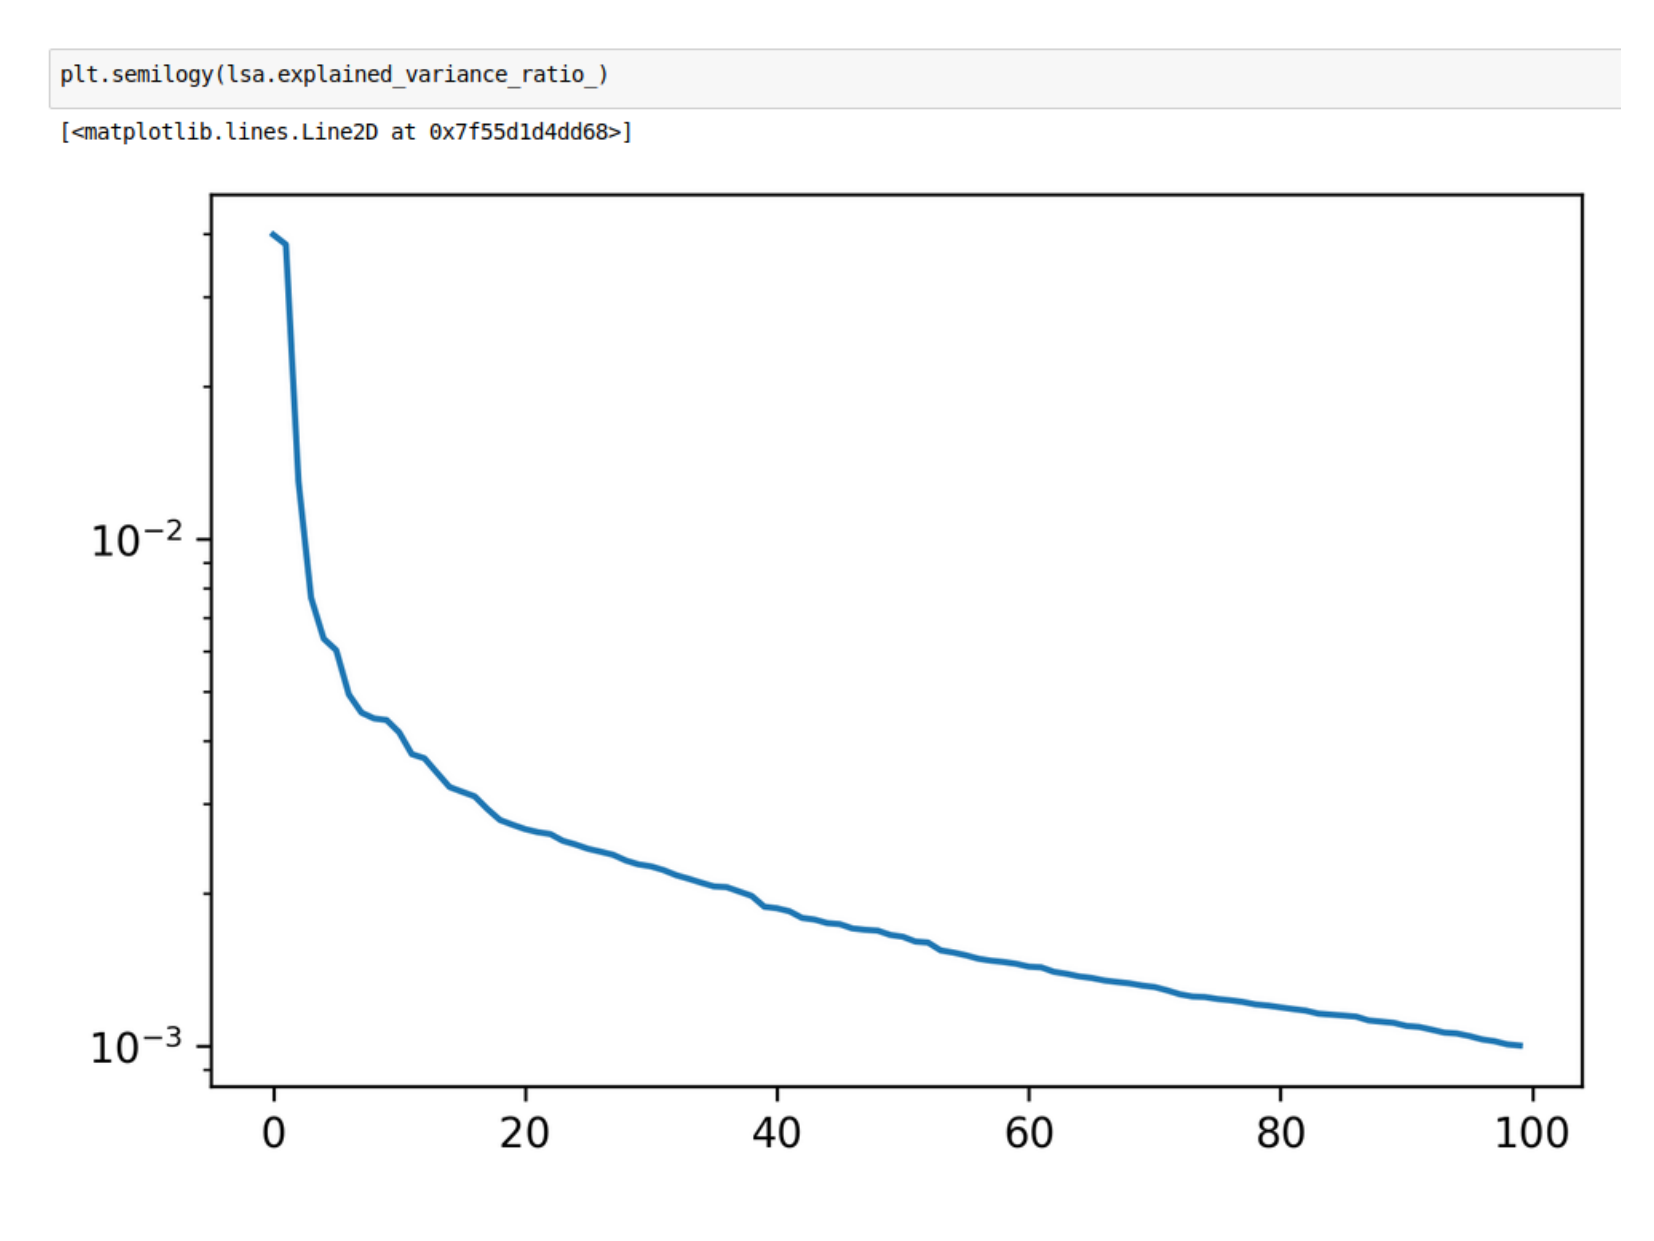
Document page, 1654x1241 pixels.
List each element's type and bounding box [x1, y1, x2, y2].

picture [38, 44, 1621, 1171]
